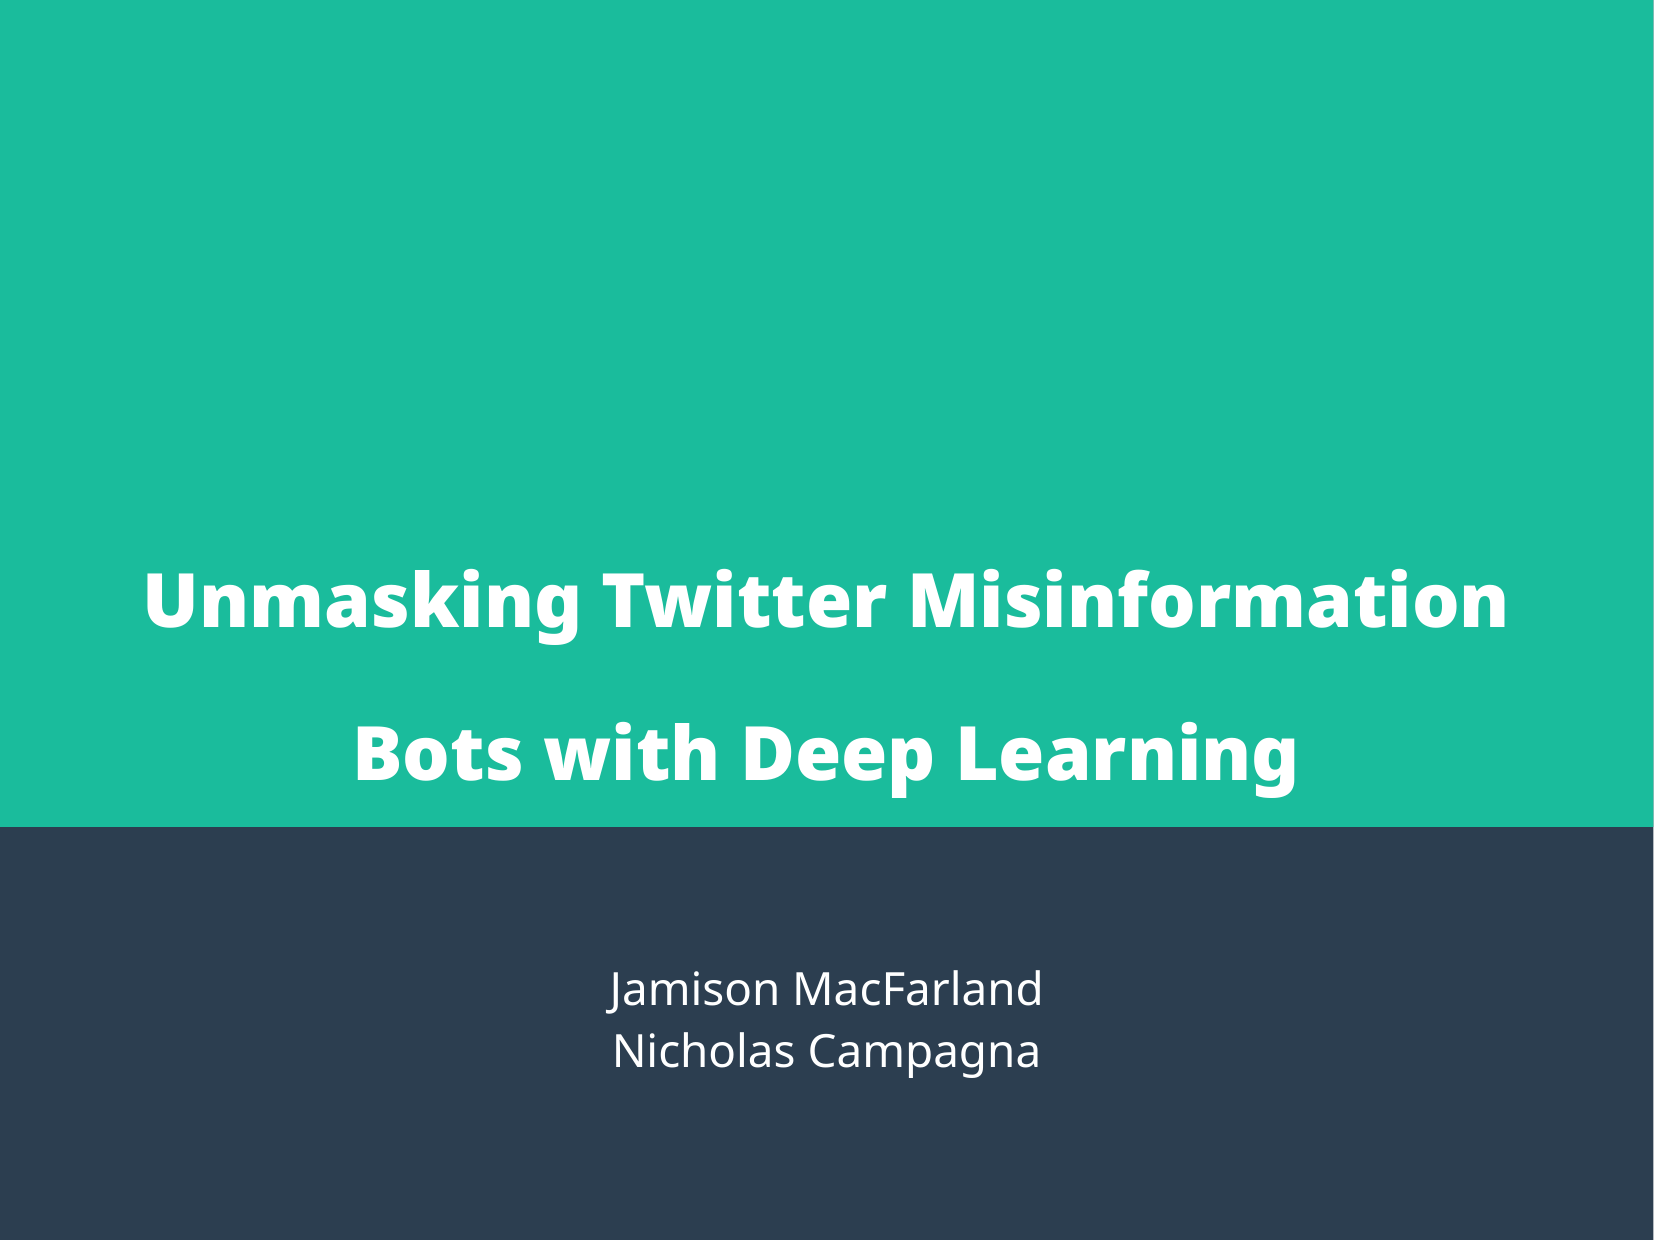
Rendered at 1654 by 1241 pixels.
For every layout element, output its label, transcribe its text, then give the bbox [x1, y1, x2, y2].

subtitle Jamison MacFarland Nicholas Campagna [59, 856, 1595, 1182]
title Unmasking Twitter Misinformation Bots with Deep Learning [59, 518, 1595, 781]
